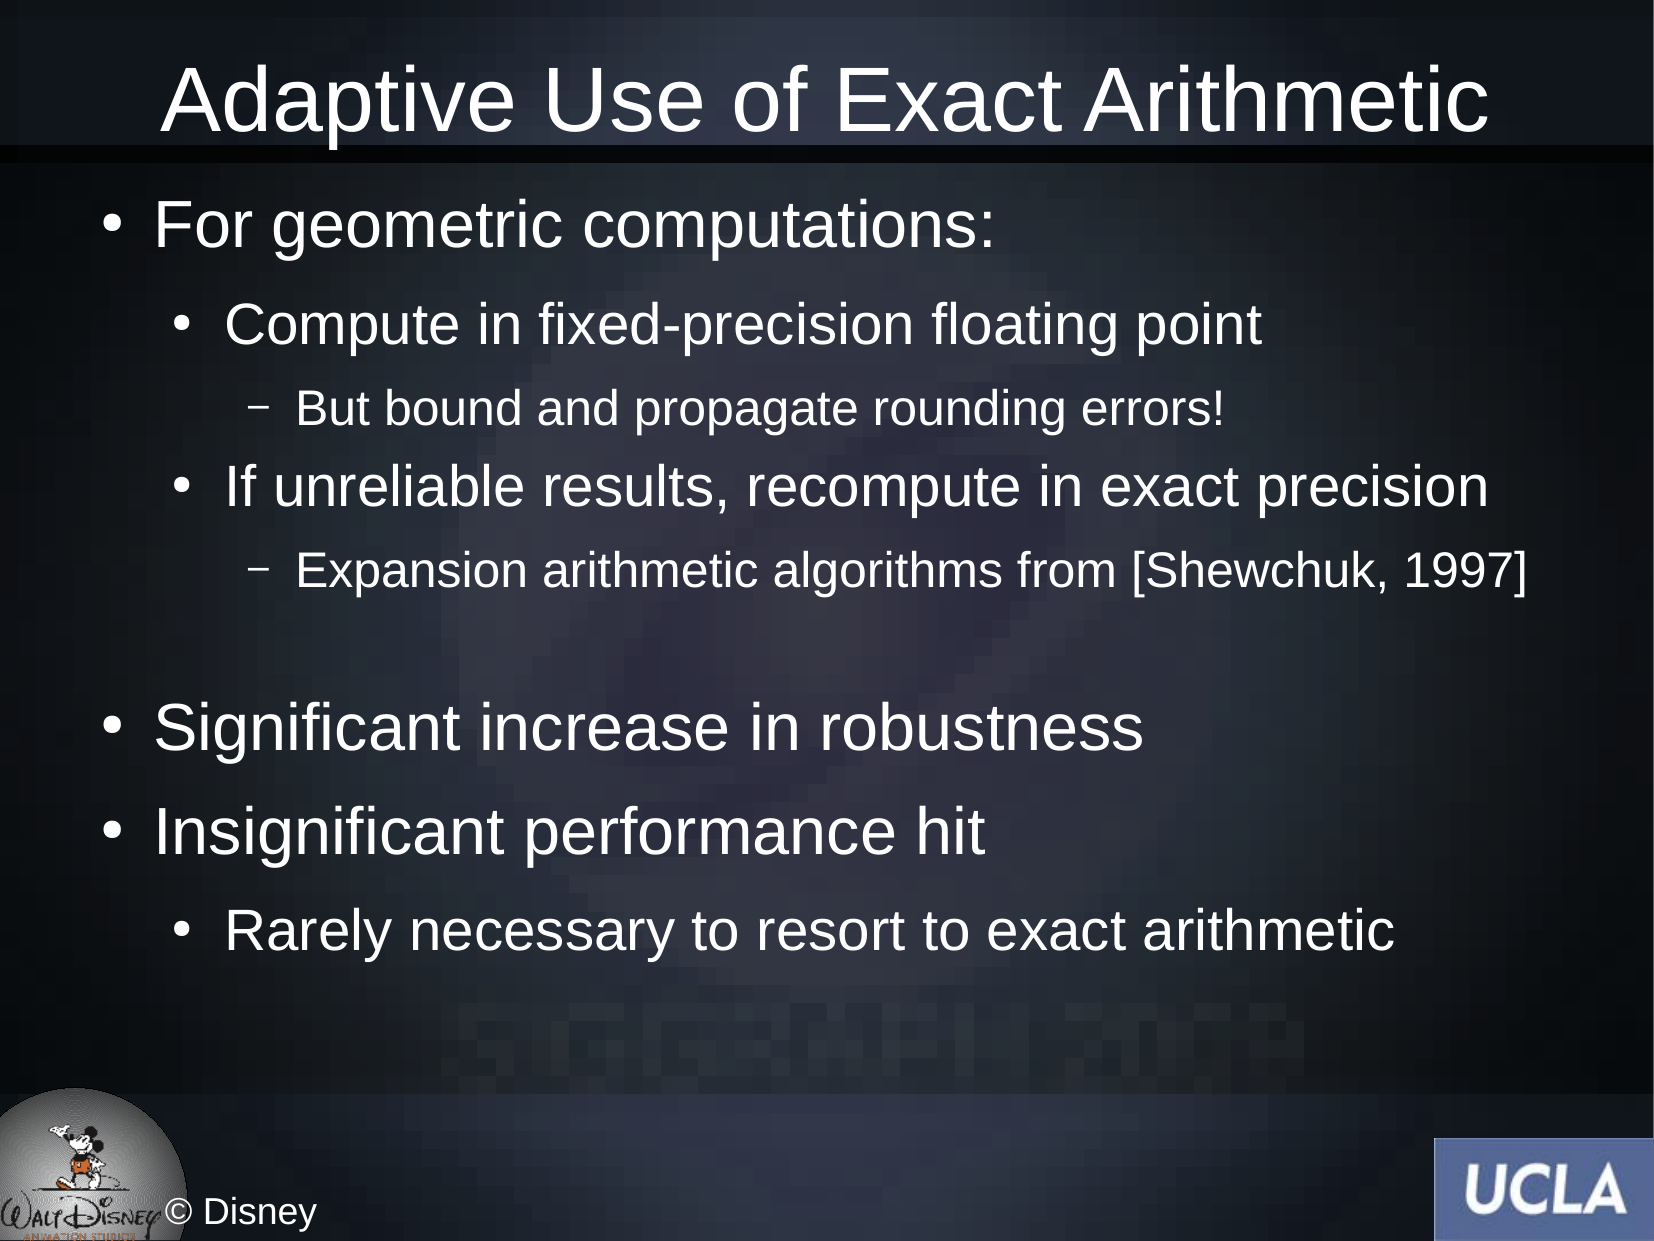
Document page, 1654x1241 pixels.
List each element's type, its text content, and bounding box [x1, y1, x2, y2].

list For geometric computations: Compute in fixed-precision floating point But bound and propagate rounding errors! If unreliable results, recompute in exact precision Expansion arithmetic algorithms from [Shewchuk, 1997] Significant increase in robustness Insignificant performance hit Rarely necessary to resort to exact arithmetic [82, 187, 1571, 1088]
picture [0, 0, 1654, 1241]
title Adaptive Use of Exact Arithmetic [82, 48, 1571, 152]
